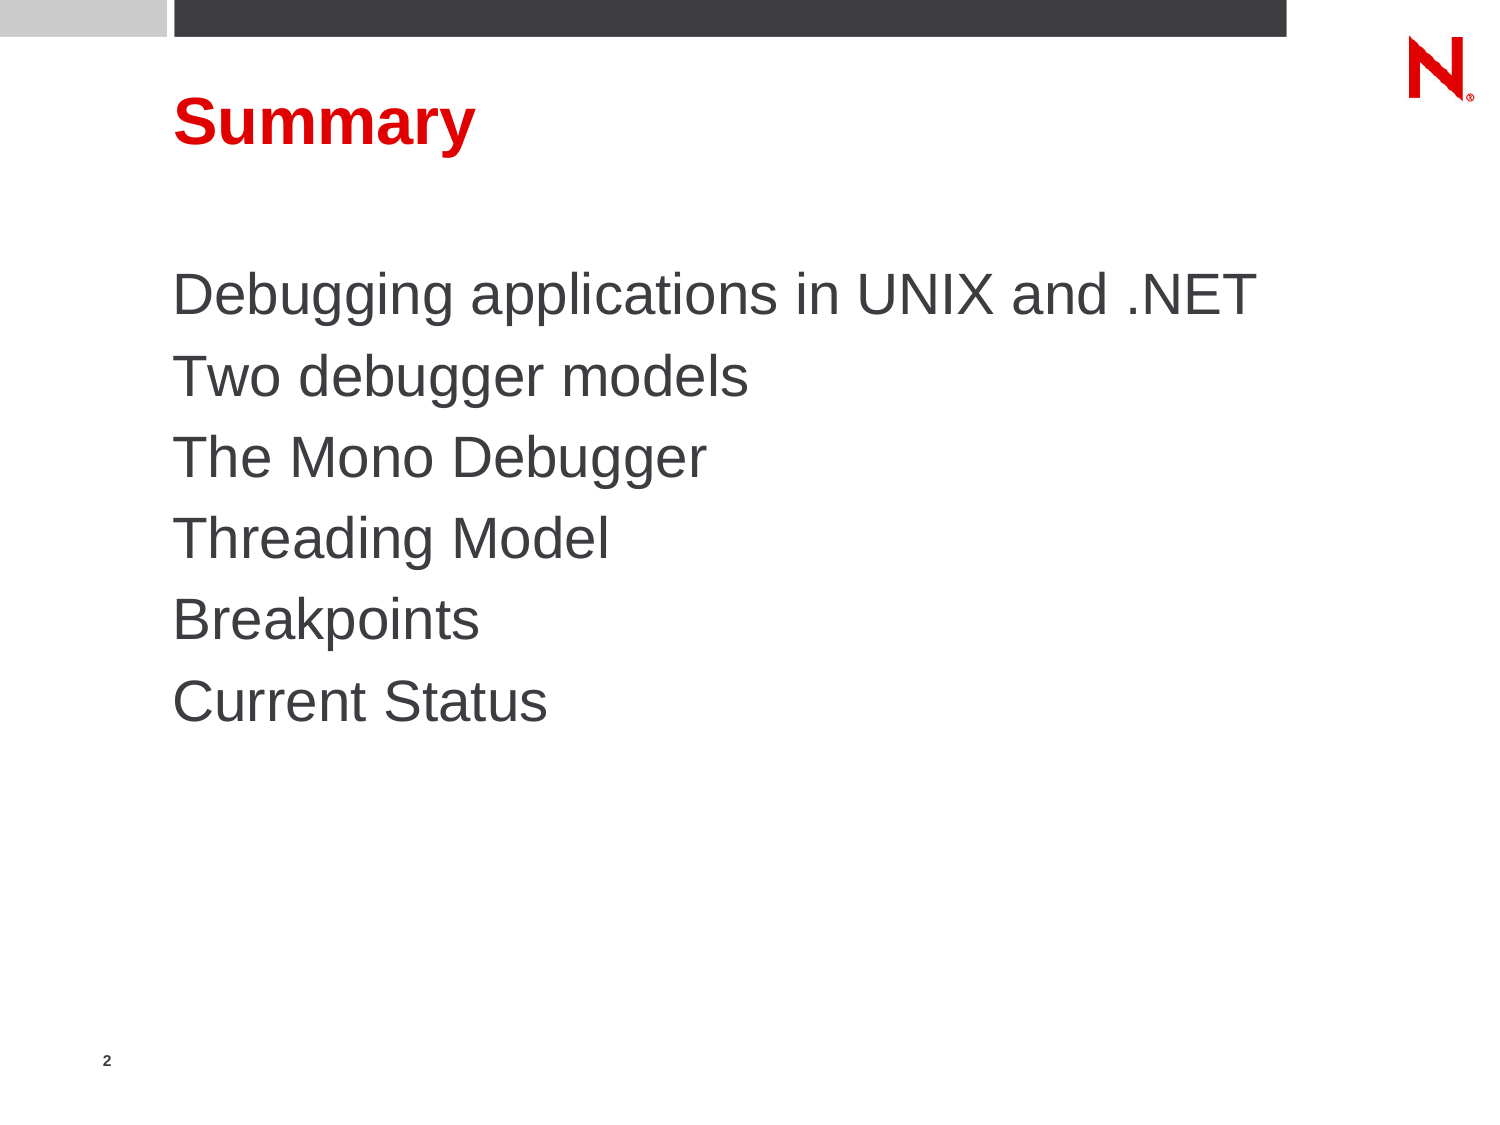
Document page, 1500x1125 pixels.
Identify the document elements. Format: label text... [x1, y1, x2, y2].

picture [1404, 32, 1477, 105]
title Summary [173, 41, 1395, 205]
list Debugging applications in UNIX and .NET Two debugger models The Mono Debugger Threading Model Breakpoints Current Status [172, 246, 1413, 977]
